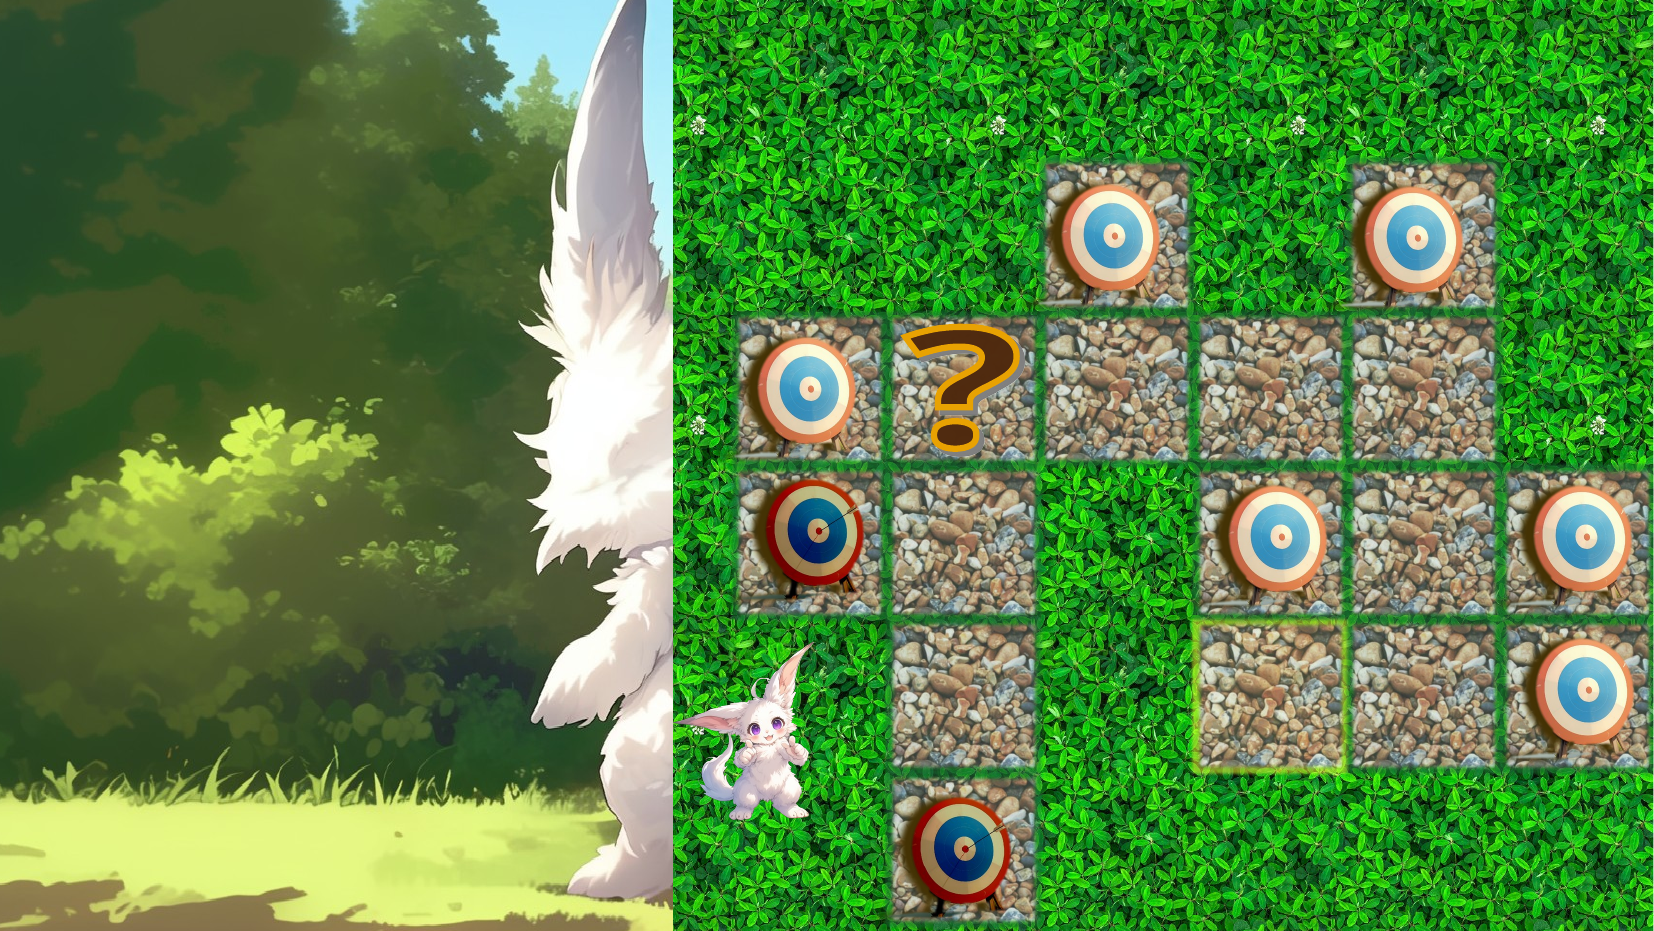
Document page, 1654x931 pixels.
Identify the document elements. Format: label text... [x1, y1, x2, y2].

text_box [737, 601, 883, 616]
text_box [1201, 627, 1340, 765]
text_box [1351, 316, 1497, 462]
picture [1339, 157, 1490, 308]
text_box [891, 469, 1037, 616]
text_box [893, 919, 1037, 923]
text_box [1198, 607, 1344, 616]
text_box [673, 0, 1654, 931]
text_box ? [905, 326, 1017, 408]
text_box [1351, 469, 1497, 616]
text_box [1351, 623, 1497, 769]
text_box [1505, 760, 1651, 769]
text_box [1197, 315, 1344, 457]
text_box [1044, 316, 1190, 462]
picture [732, 308, 891, 601]
picture [1510, 609, 1654, 760]
text_box [1169, 162, 1190, 309]
picture [1036, 155, 1187, 306]
text_box [890, 623, 1037, 768]
picture [1203, 456, 1354, 607]
text_box ? [934, 421, 977, 449]
picture [1508, 456, 1654, 607]
text_box [890, 315, 1037, 462]
picture [0, 0, 854, 931]
text_box [1478, 162, 1497, 309]
picture [886, 768, 1037, 919]
